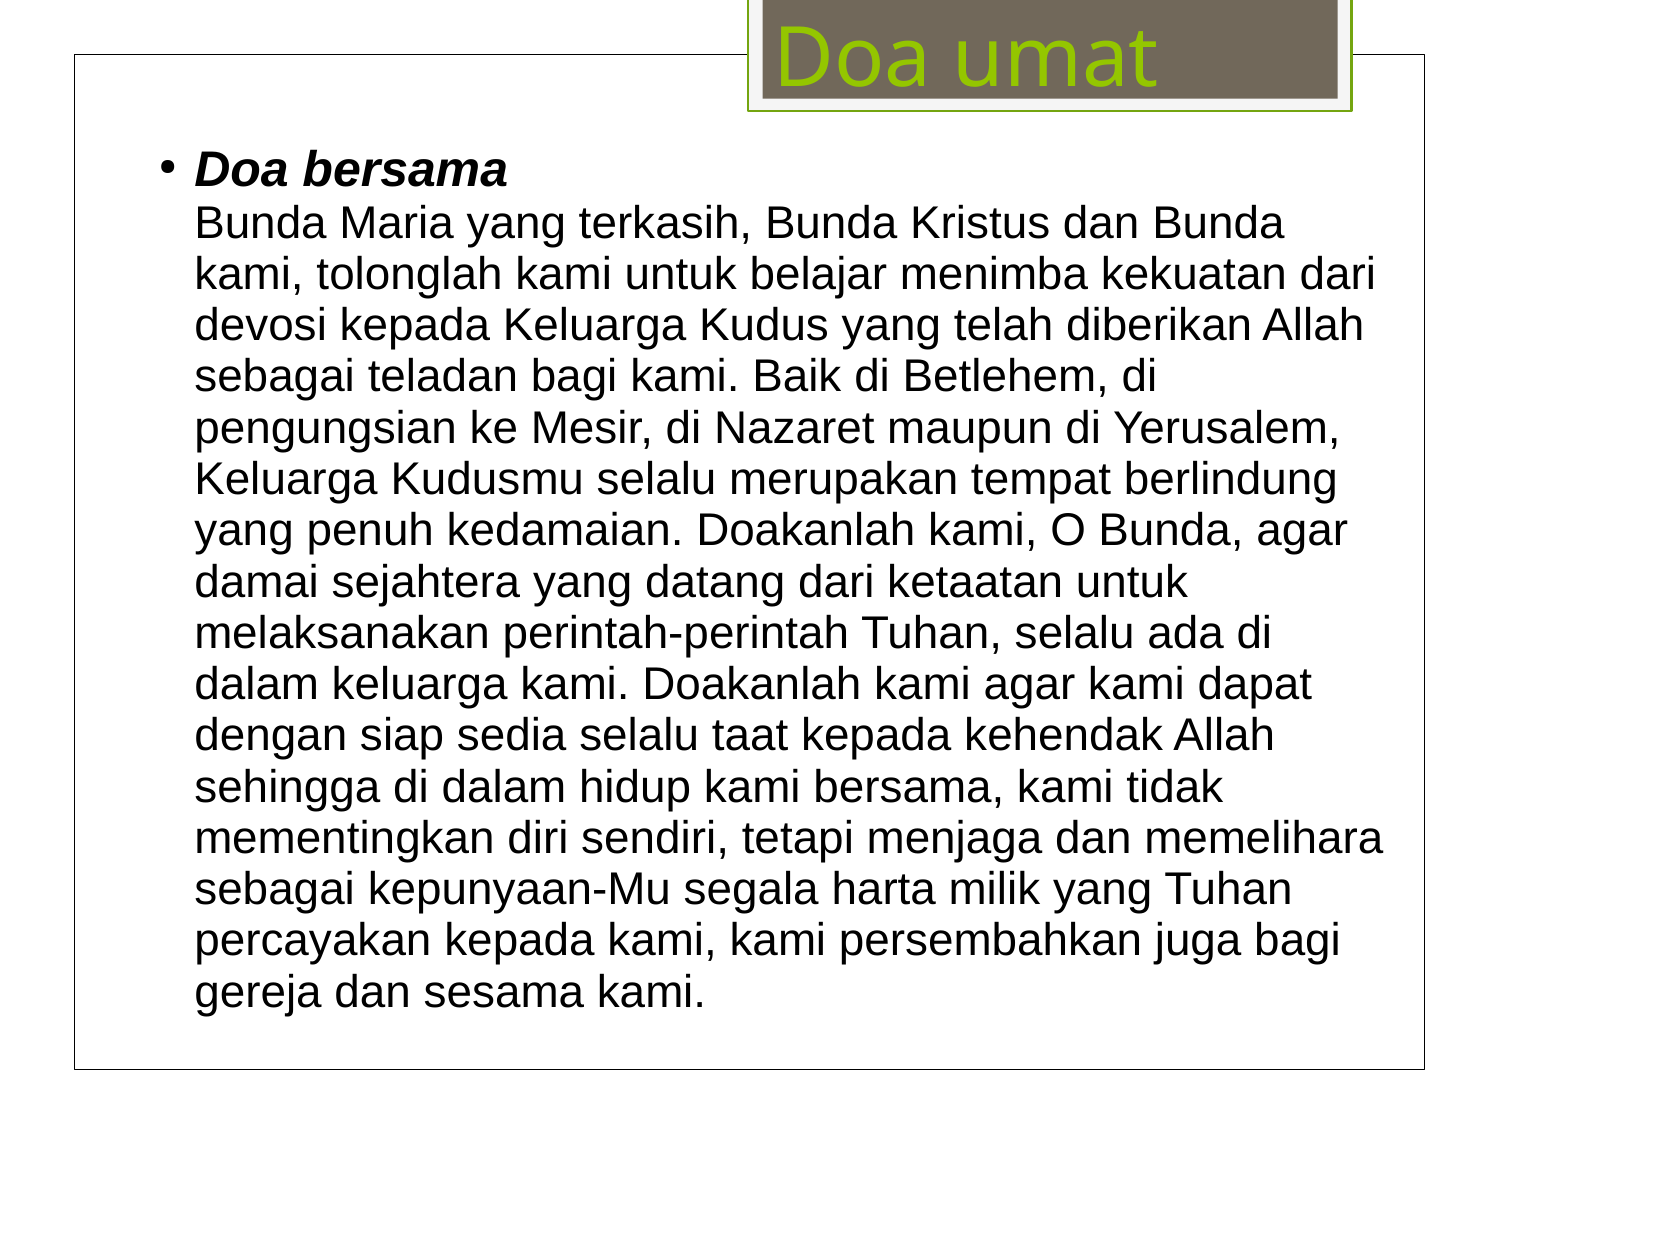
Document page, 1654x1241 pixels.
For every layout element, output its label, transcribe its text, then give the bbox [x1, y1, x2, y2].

title Doa umat [773, 0, 1353, 118]
text_box Doa bersama Bunda Maria yang terkasih, Bunda Kristus dan Bunda kami, tolonglah kami untuk belajar menimba kekuatan dari devosi kepada Keluarga Kudus yang telah diberikan Allah sebagai teladan bagi kami. Baik di Betlehem, di pengungsian ke Mesir, di Nazaret maupun di Yerusalem, Keluarga Kudusmu selalu merupakan tempat berlindung yang penuh kedamaian. Doakanlah kami, O Bunda, agar damai sejahtera yang datang dari ketaatan untuk melaksanakan perintah-perintah Tuhan, selalu ada di dalam keluarga kami. Doakanlah kami agar kami dapat dengan siap sedia selalu taat kepada kehendak Allah sehingga di dalam hidup kami bersama, kami tidak mementingkan diri sendiri, tetapi menjaga dan memelihara sebagai kepunyaan-Mu segala harta milik yang Tuhan percayakan kepada kami, kami persembahkan juga bagi gereja dan sesama kami. [159, 118, 1394, 1039]
